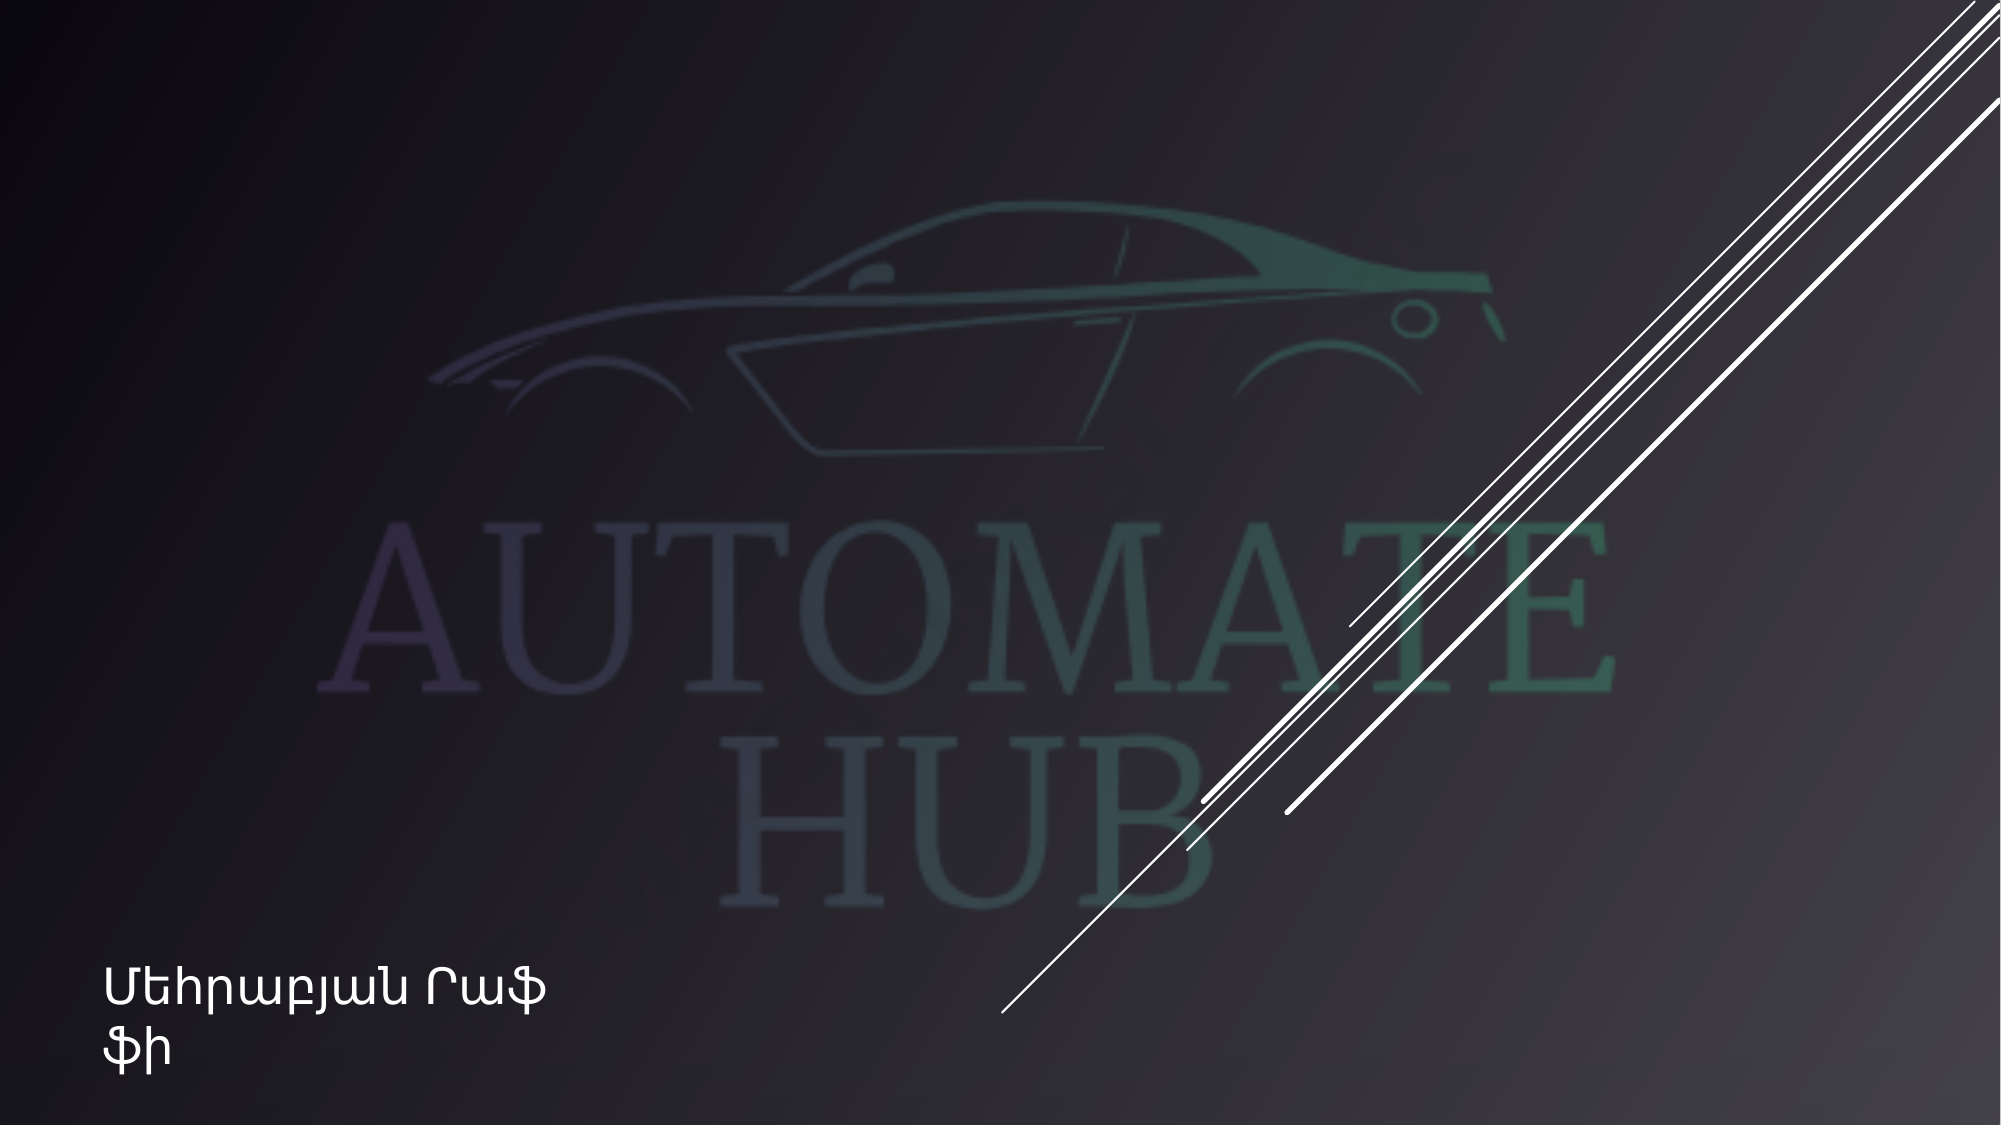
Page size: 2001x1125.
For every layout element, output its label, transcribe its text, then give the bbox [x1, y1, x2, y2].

text_box Մեհրաբյան Րաֆֆի [86, 947, 580, 1024]
picture [0, 0, 2000, 1125]
